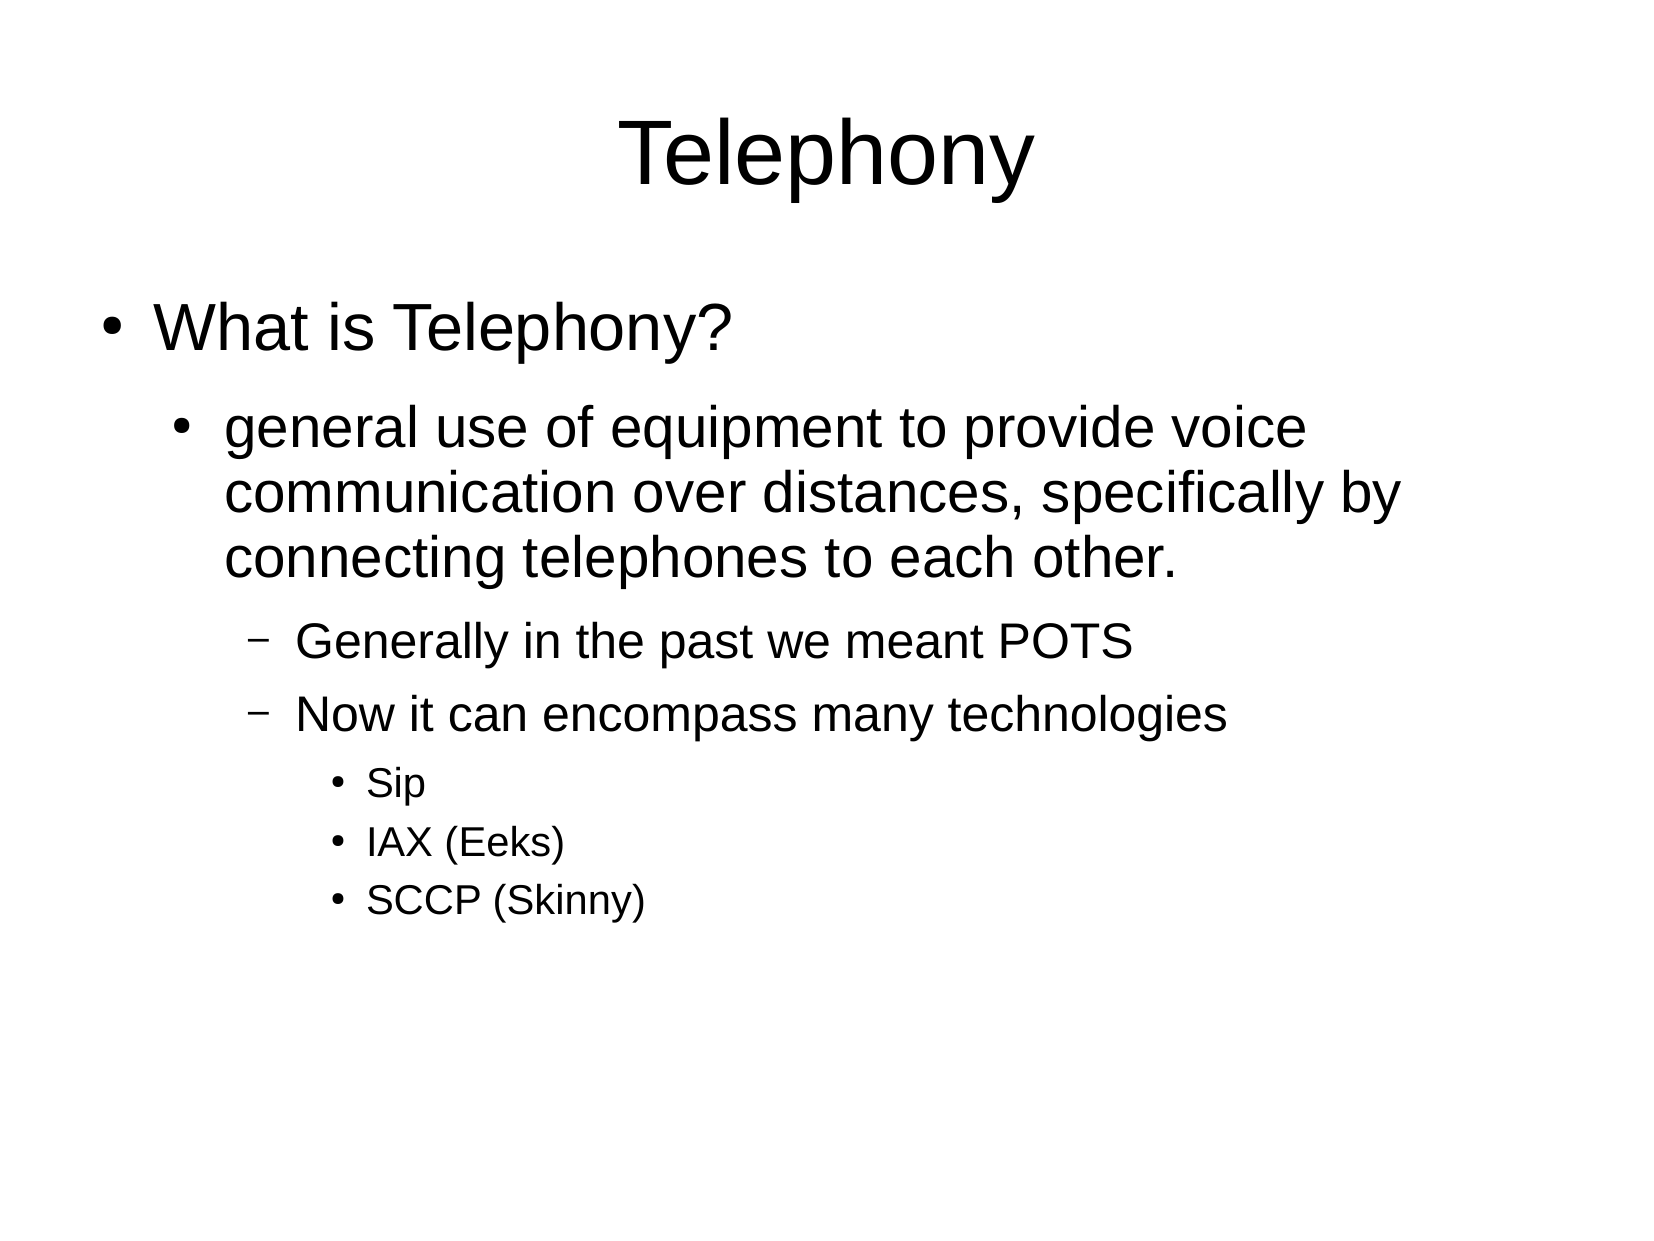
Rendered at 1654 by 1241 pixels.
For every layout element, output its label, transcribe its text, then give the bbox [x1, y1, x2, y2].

title Telephony [82, 49, 1571, 257]
list What is Telephony? general use of equipment to provide voice communication over distances, specifically by connecting telephones to each other. Generally in the past we meant POTS Now it can encompass many technologies Sip IAX (Eeks) SCCP (Skinny) [82, 290, 1571, 1109]
